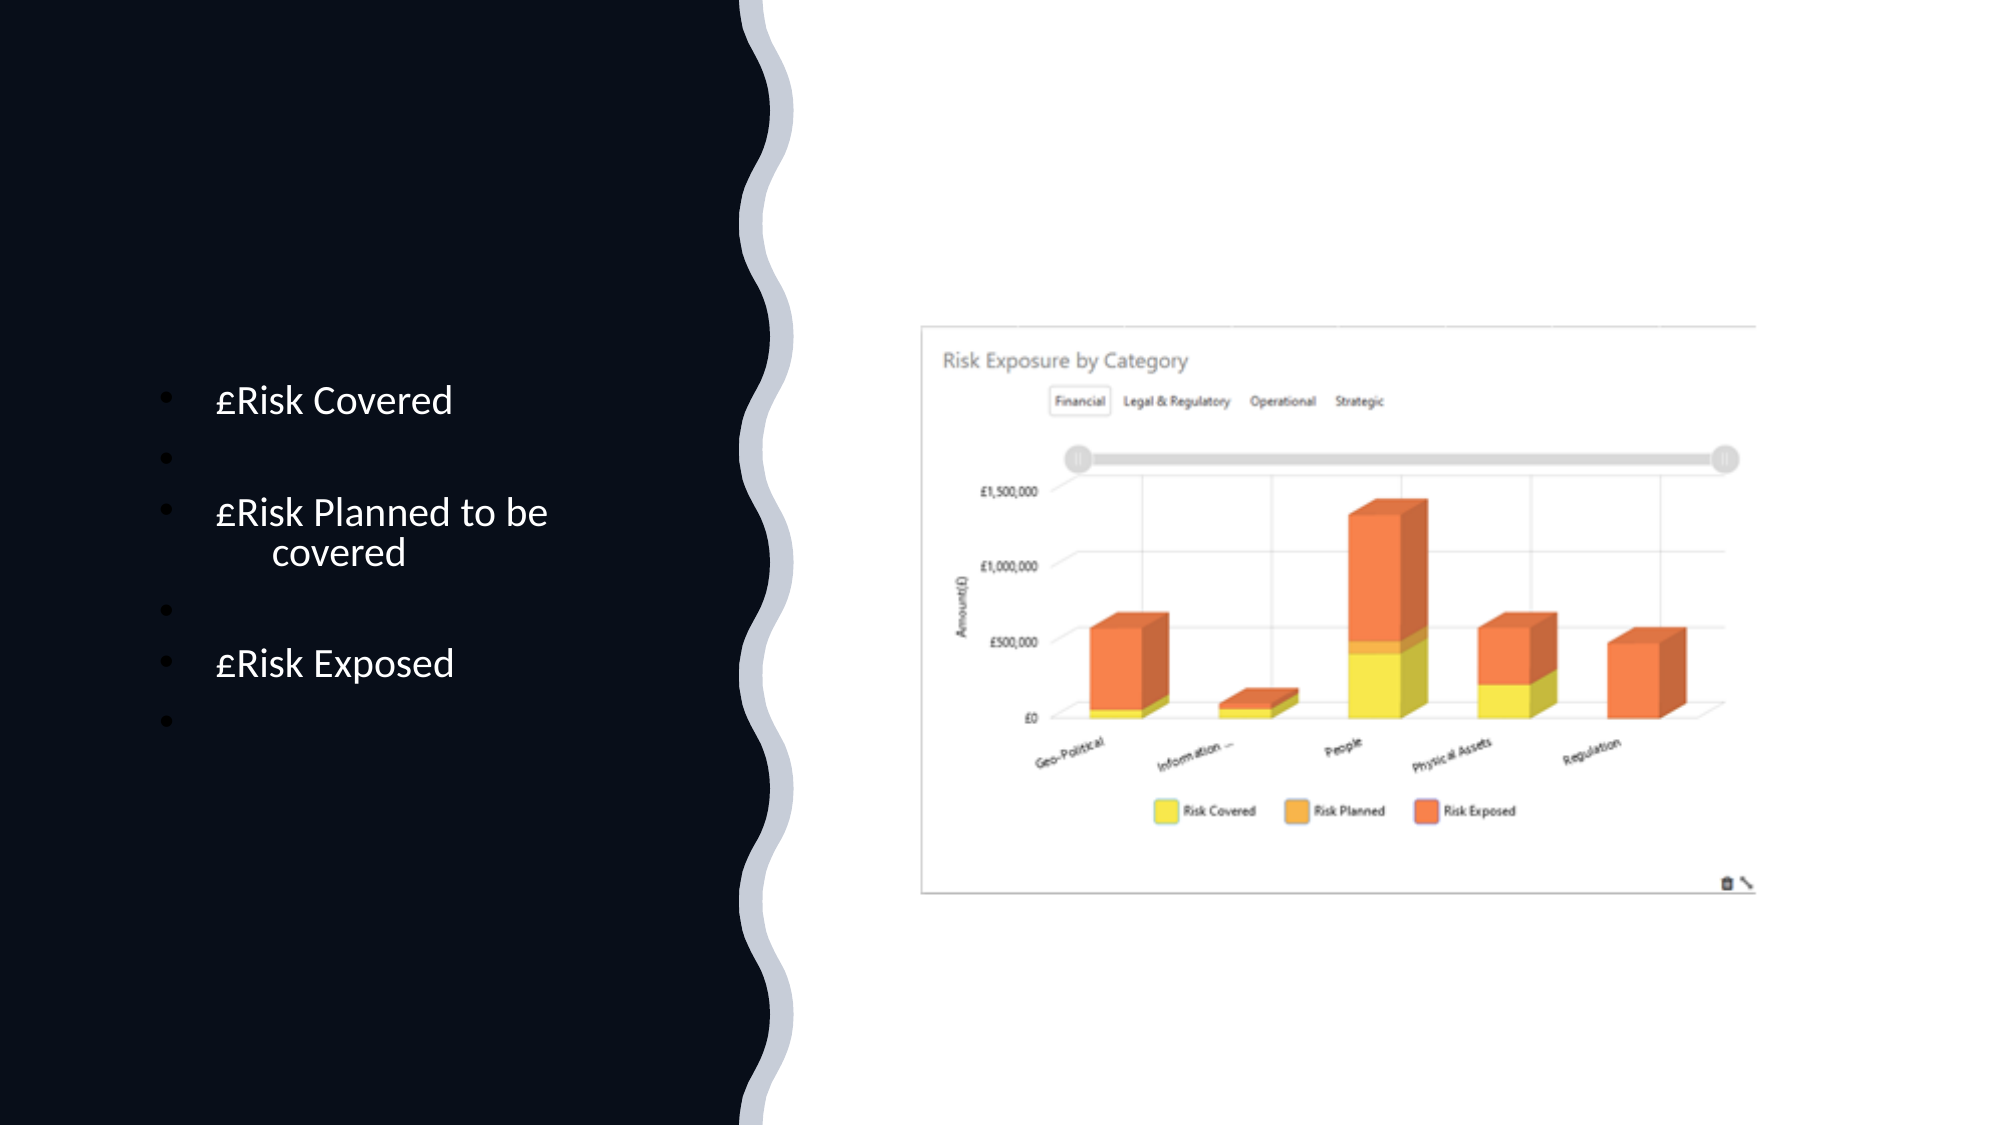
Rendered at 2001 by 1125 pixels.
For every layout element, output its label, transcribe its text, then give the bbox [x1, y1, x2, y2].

text_box £Risk Covered £Risk Planned to be covered £Risk Exposed [125, 375, 681, 698]
text_box [0, 0, 2000, 1125]
picture [895, 306, 1905, 925]
